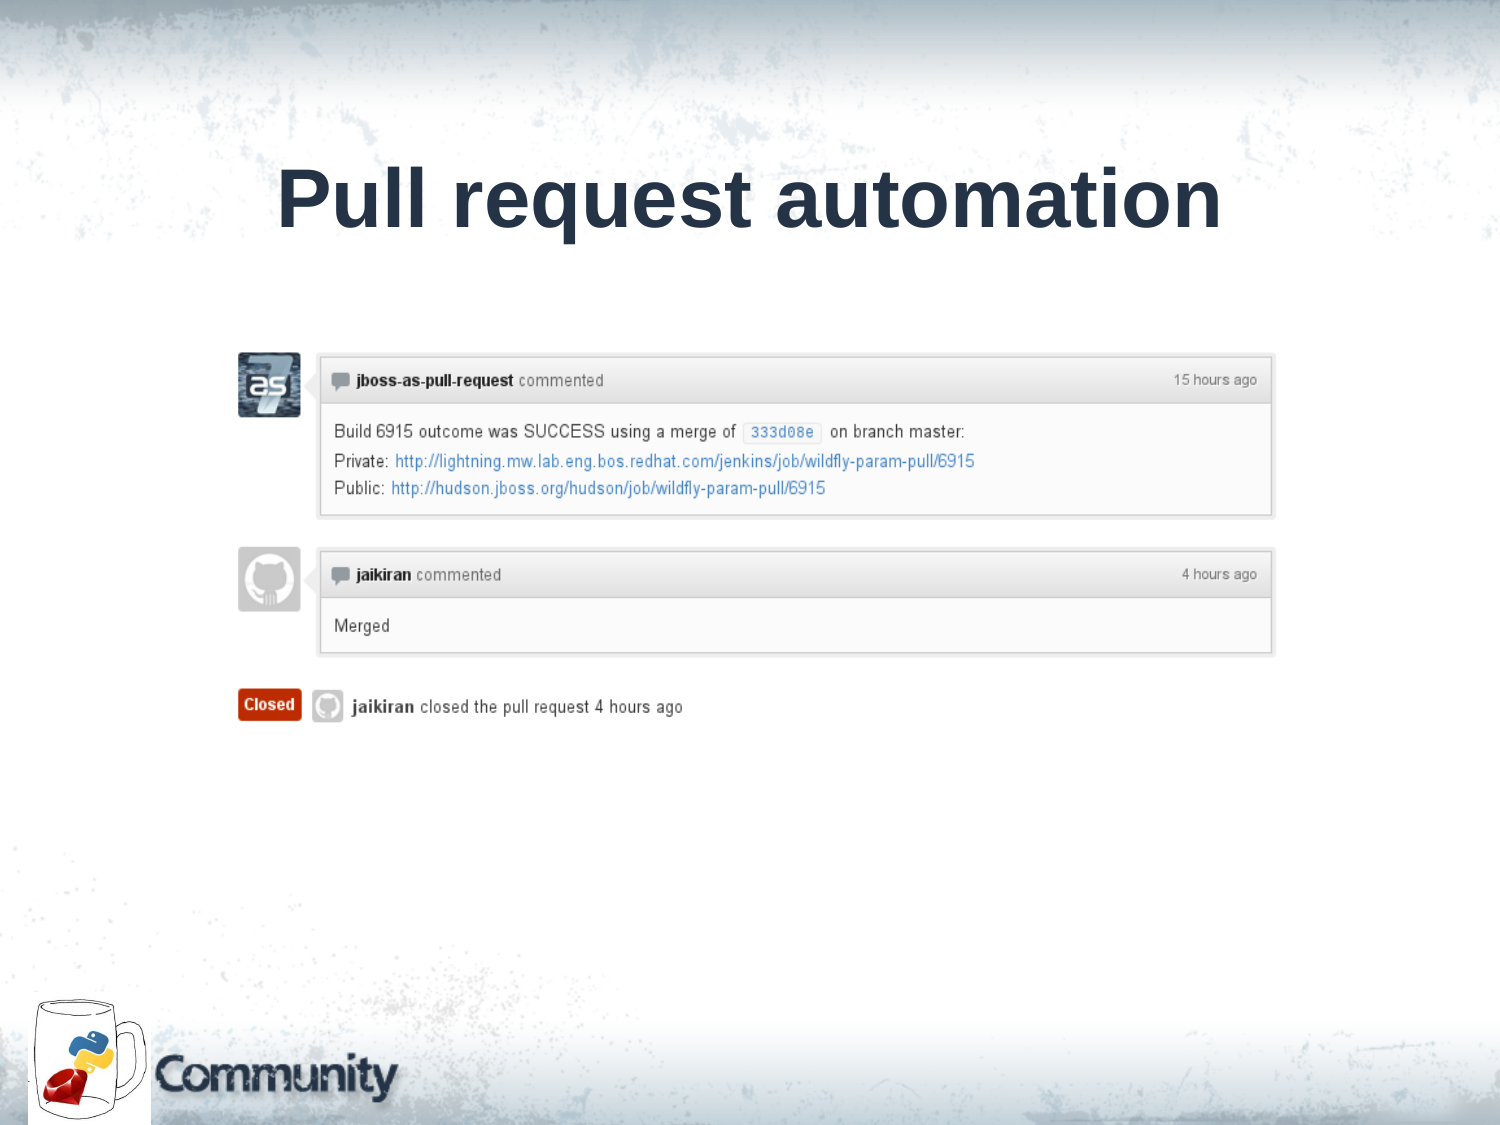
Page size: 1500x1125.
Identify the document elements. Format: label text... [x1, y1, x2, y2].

title Pull request automation [112, 76, 1388, 312]
picture [0, 0, 1500, 1125]
